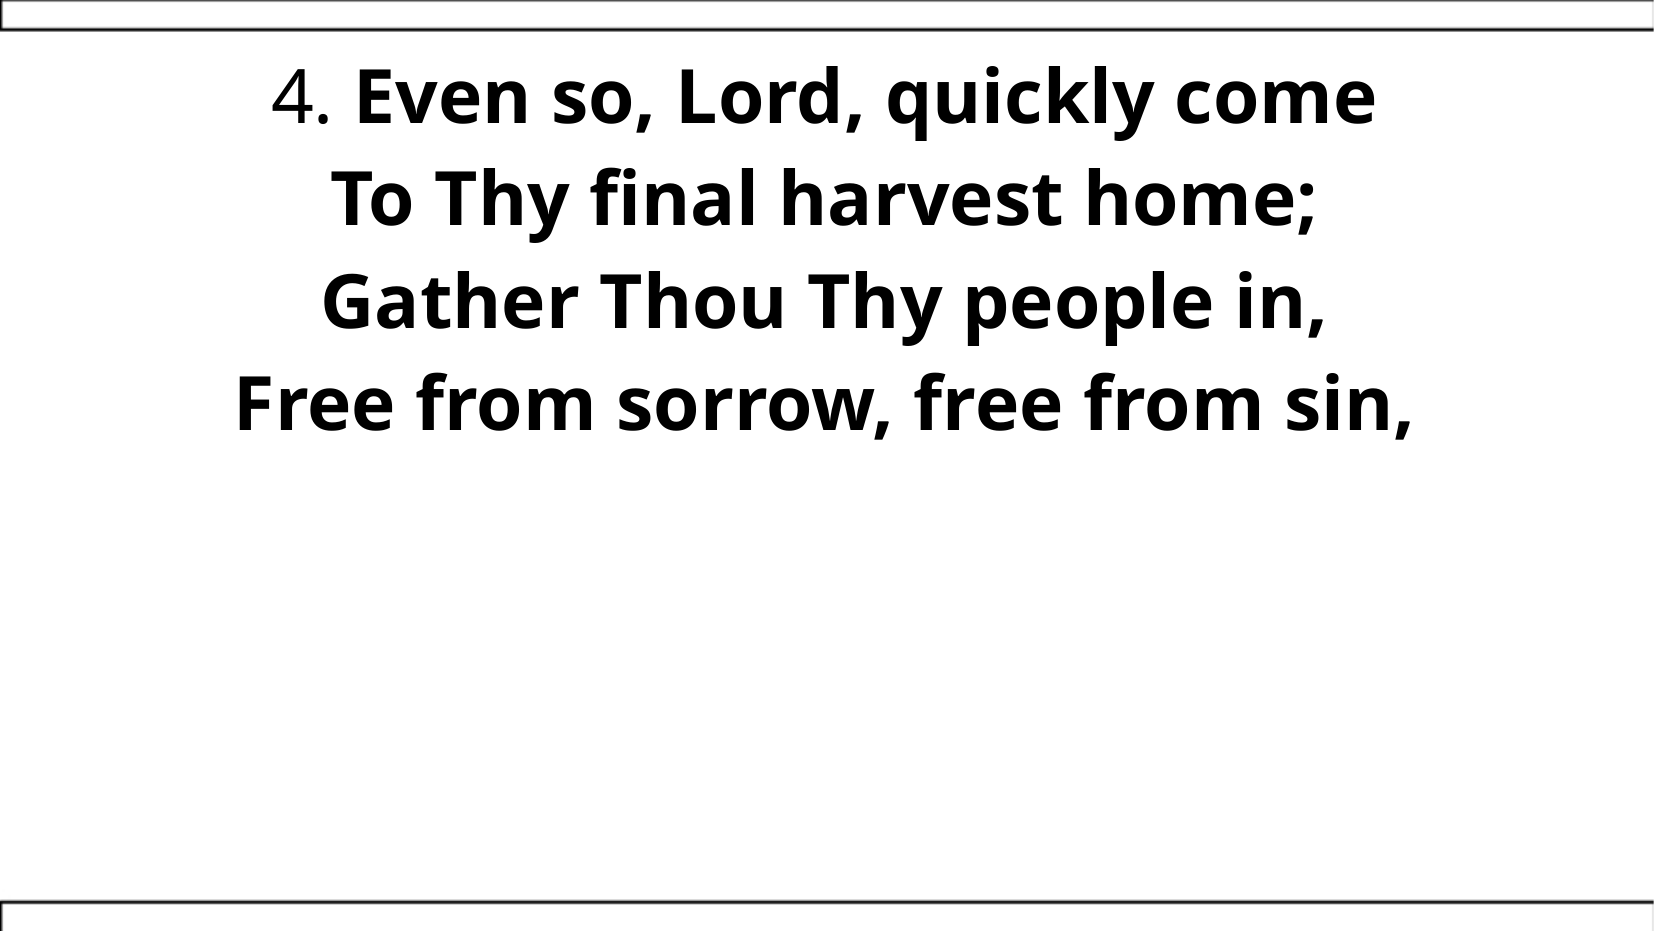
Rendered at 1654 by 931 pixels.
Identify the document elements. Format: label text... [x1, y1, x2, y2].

picture [0, 0, 1654, 931]
text_box 4. Even so, Lord, quickly come To Thy final harvest home; Gather Thou Thy people in, Free from sorrow, free from sin, [105, 35, 1546, 451]
